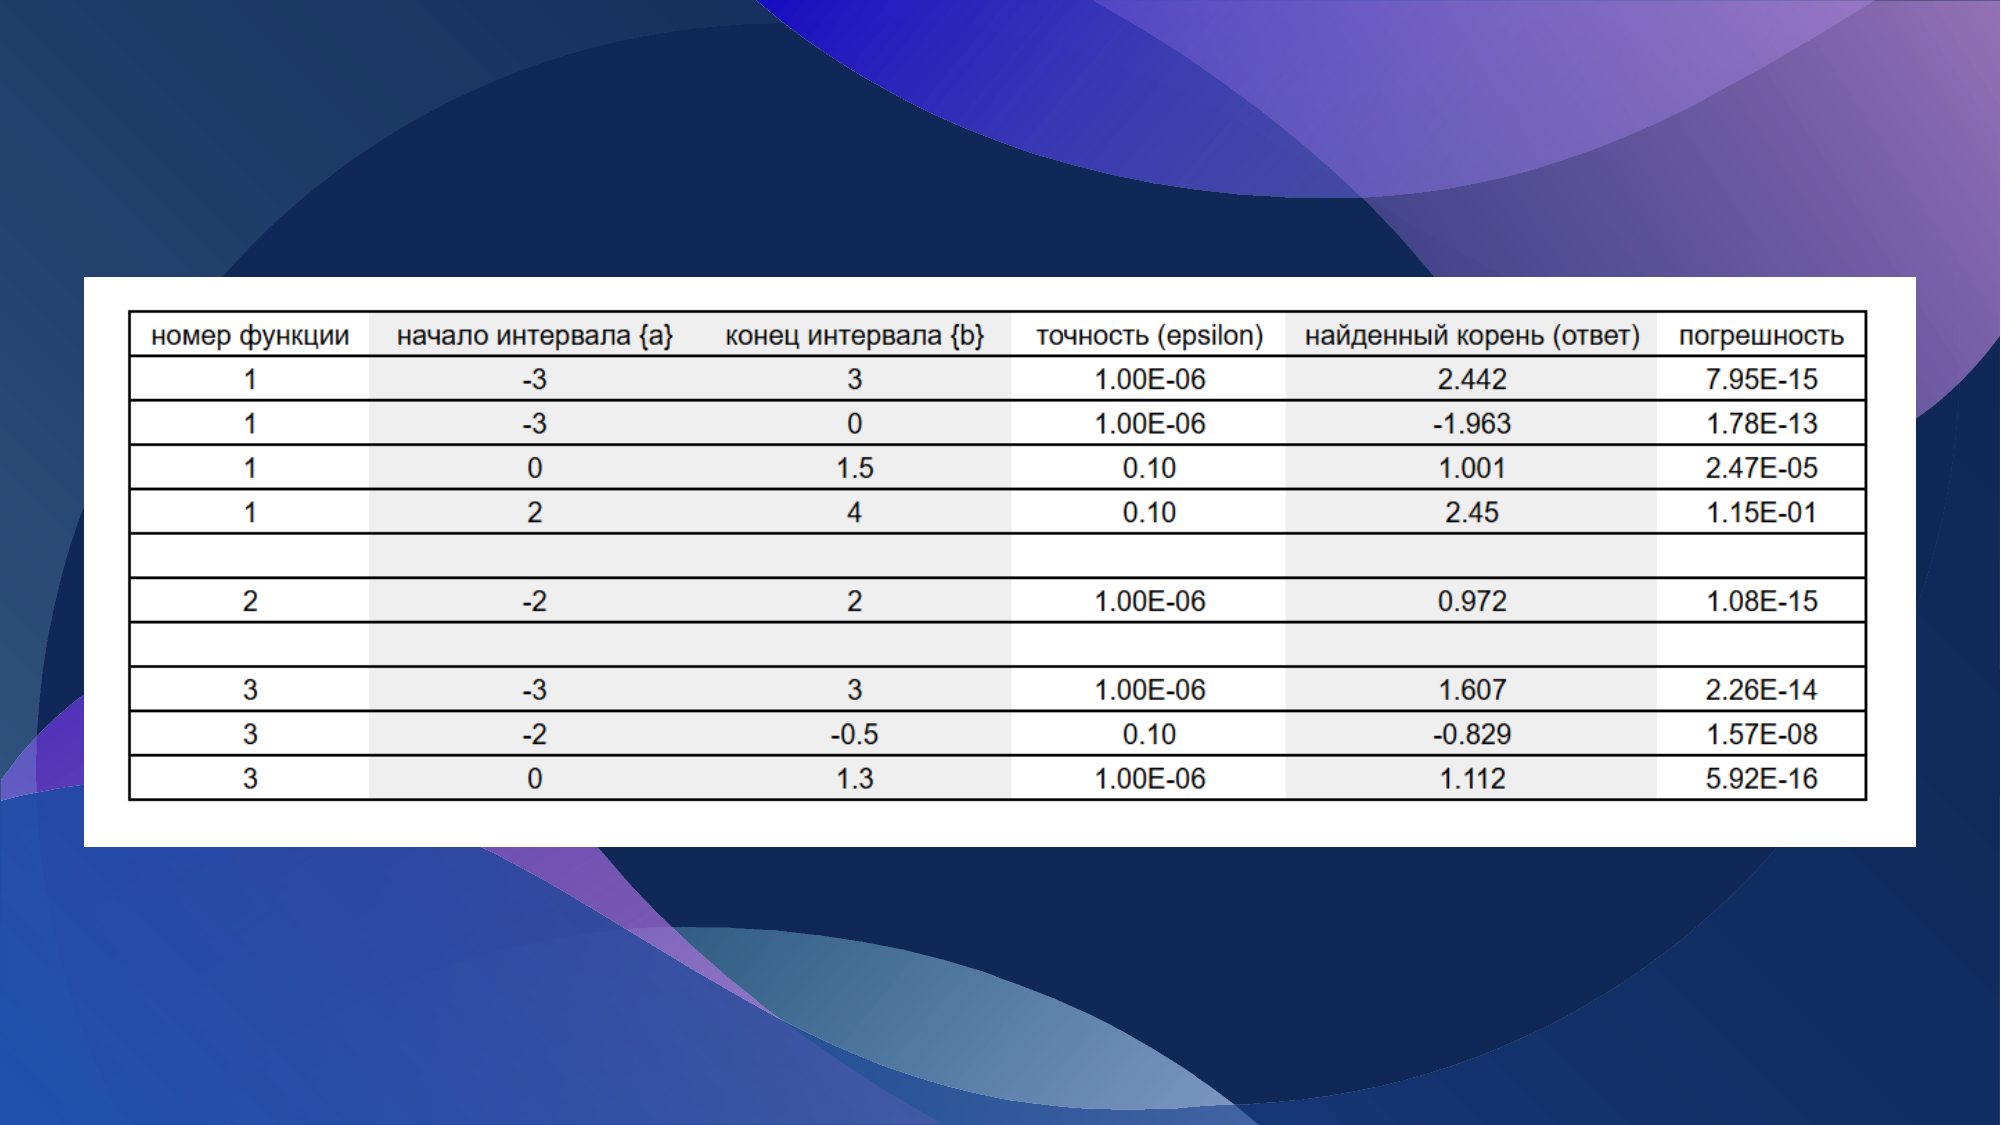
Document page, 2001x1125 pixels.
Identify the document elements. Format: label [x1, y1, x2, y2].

picture [84, 277, 1916, 847]
